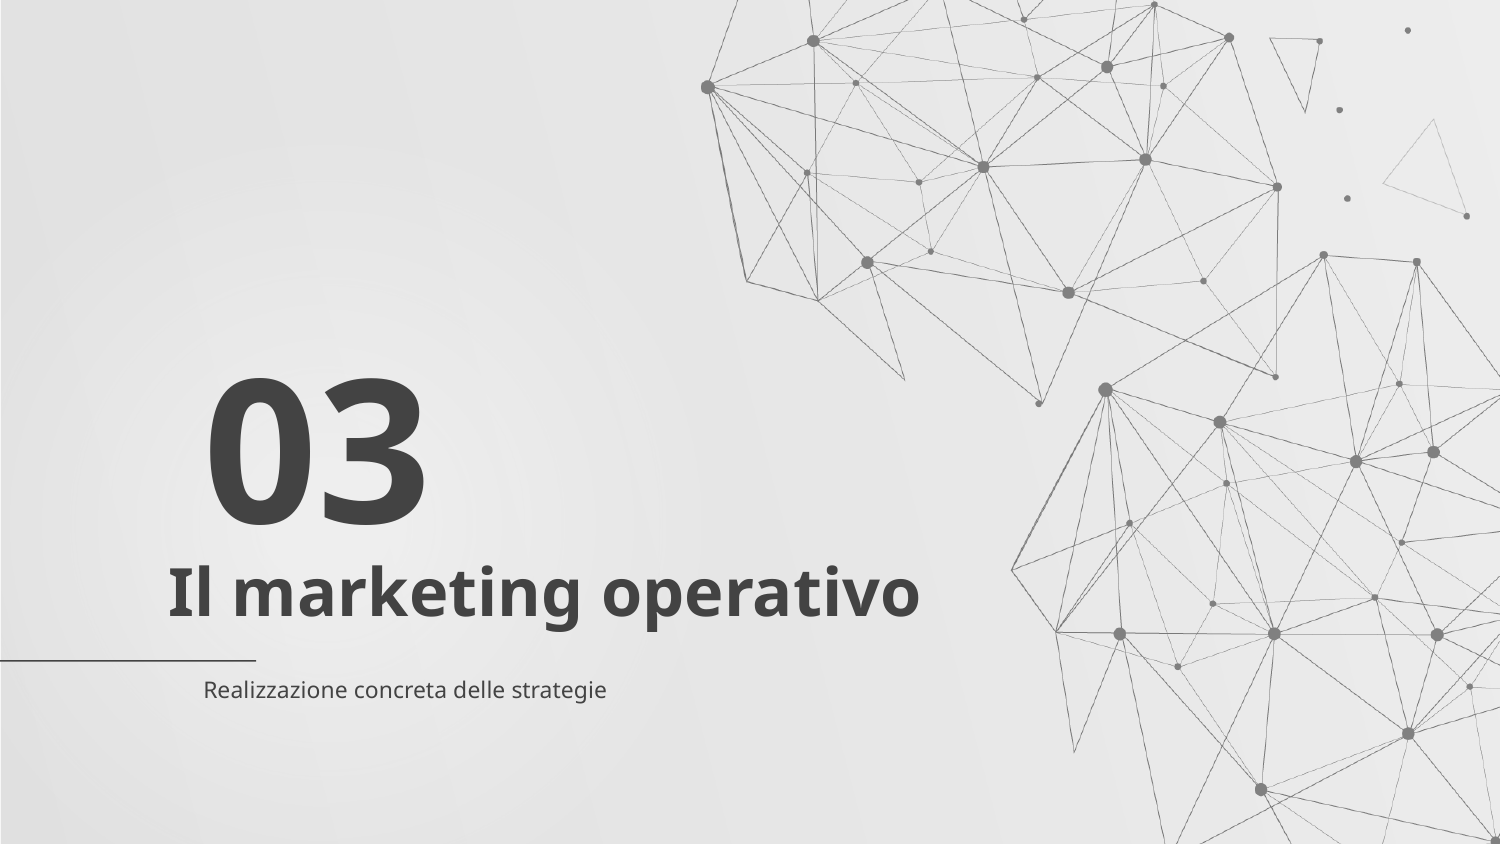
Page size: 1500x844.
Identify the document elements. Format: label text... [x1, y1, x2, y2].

title Il marketing operativo [153, 505, 1218, 674]
picture [0, 0, 1500, 844]
title 03 [188, 381, 678, 505]
subtitle Realizzazione concreta delle strategie [188, 660, 934, 749]
